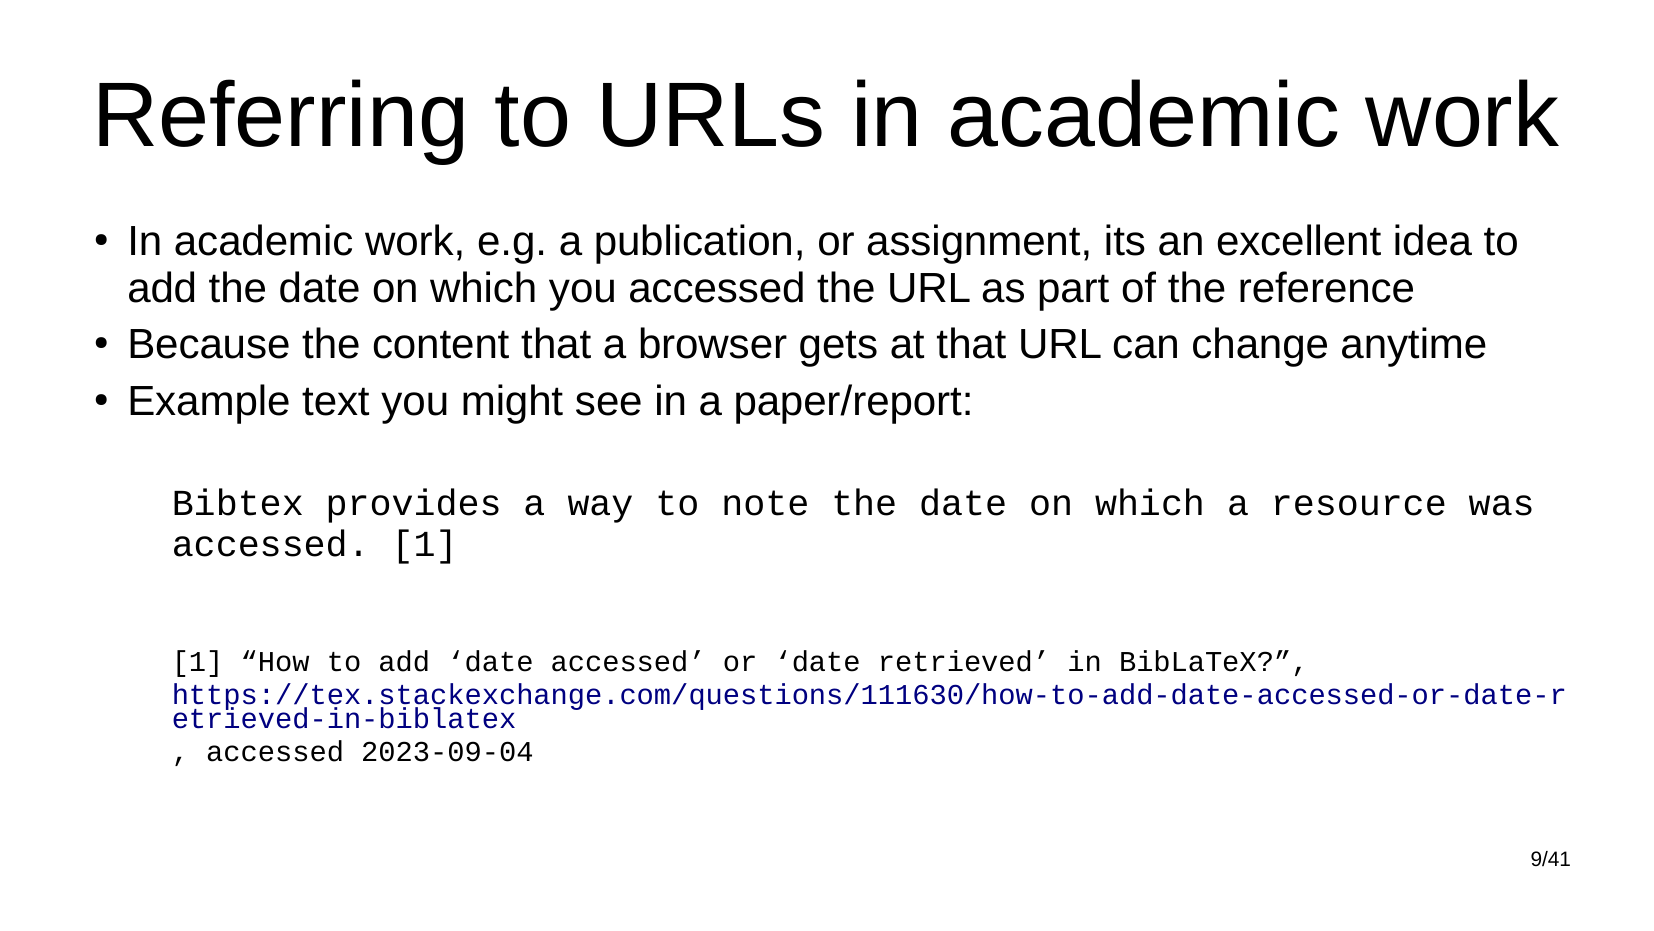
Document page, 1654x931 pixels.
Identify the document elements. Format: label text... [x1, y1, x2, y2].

list In academic work, e.g. a publication, or assignment, its an excellent idea to add the date on which you accessed the URL as part of the reference Because the content that a browser gets at that URL can change anytime Example text you might see in a paper/report: Bibtex provides a way to note the date on which a resource was accessed. [1] [1] “How to add ‘date accessed’ or ‘date retrieved’ in BibLaTeX?”,https://tex.stackexchange.com/questions/111630/how-to-add-date-accessed-or-date-retrieved-in-biblatex, accessed 2023-09-04 [82, 217, 1571, 758]
title Referring to URLs in academic work [82, 37, 1571, 193]
